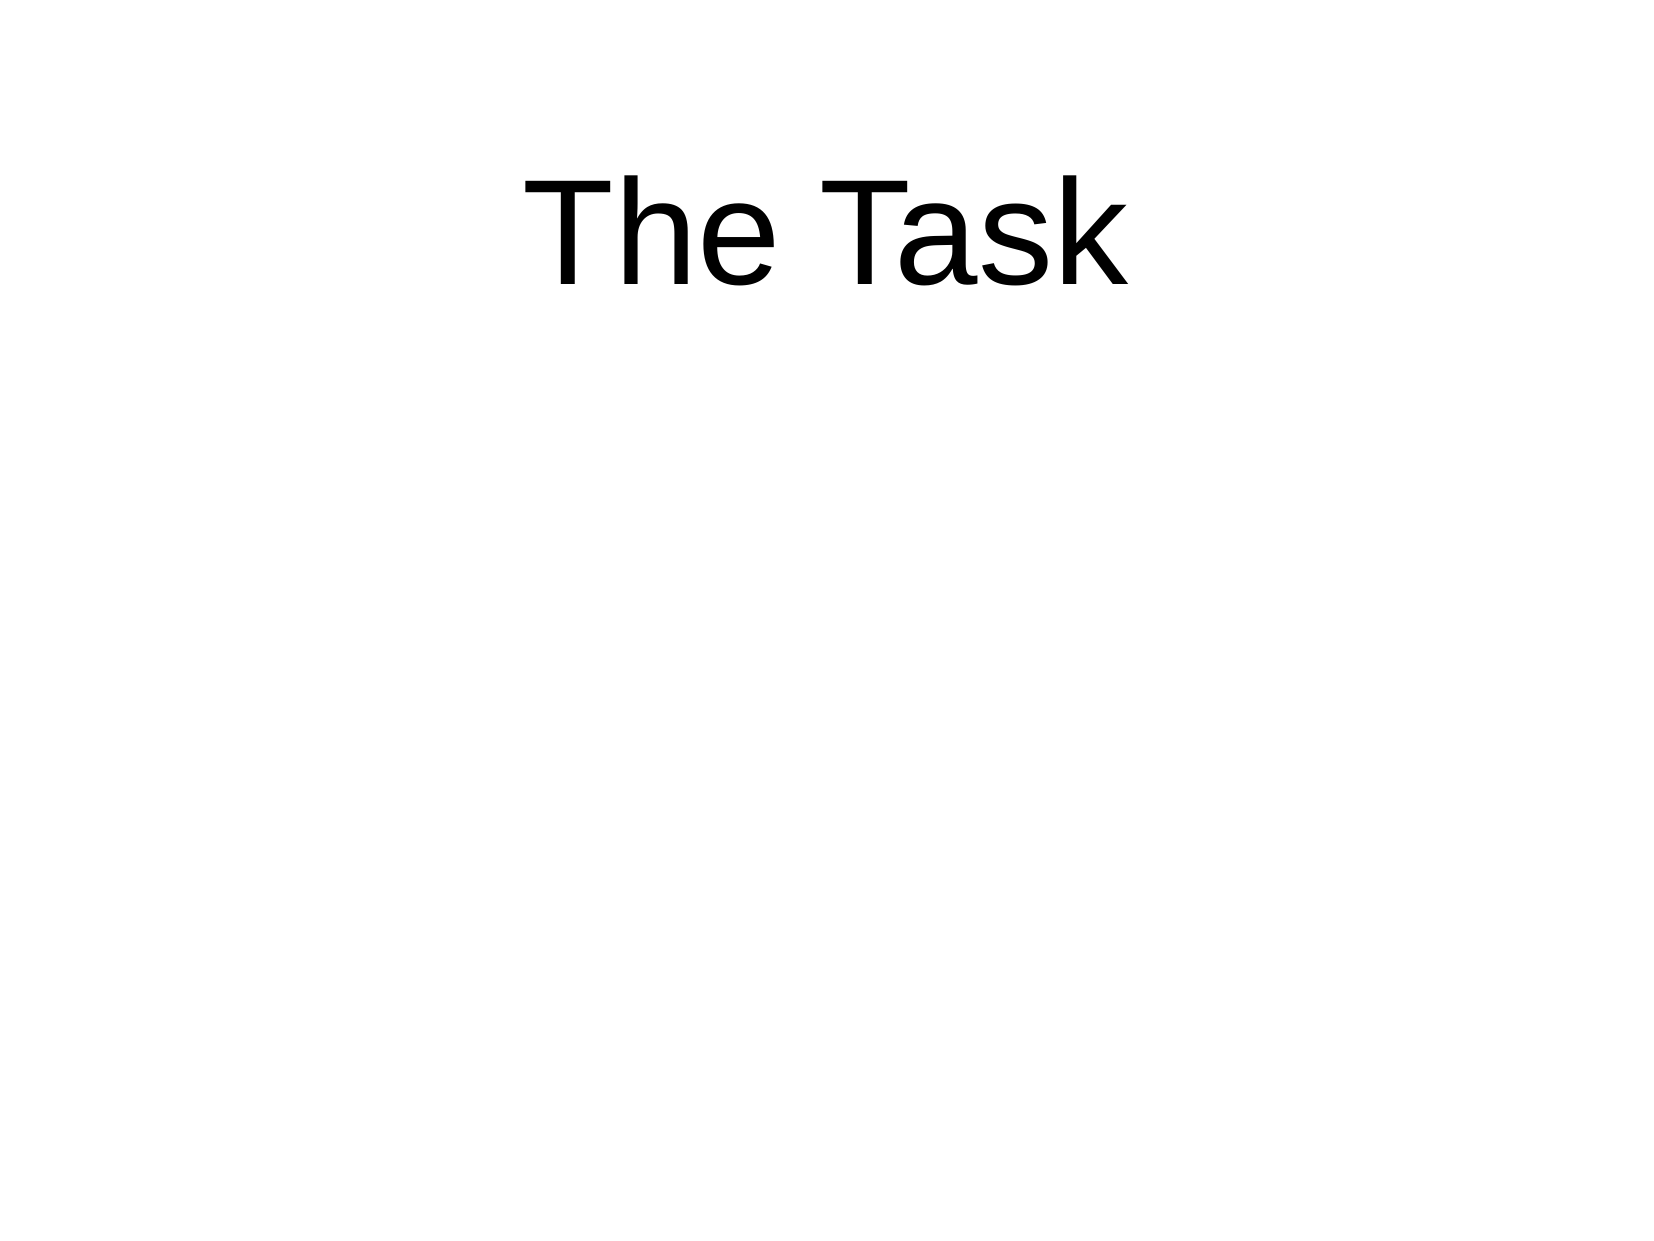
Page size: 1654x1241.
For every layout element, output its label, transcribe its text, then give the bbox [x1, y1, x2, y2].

text_box The Task [507, 141, 1654, 331]
